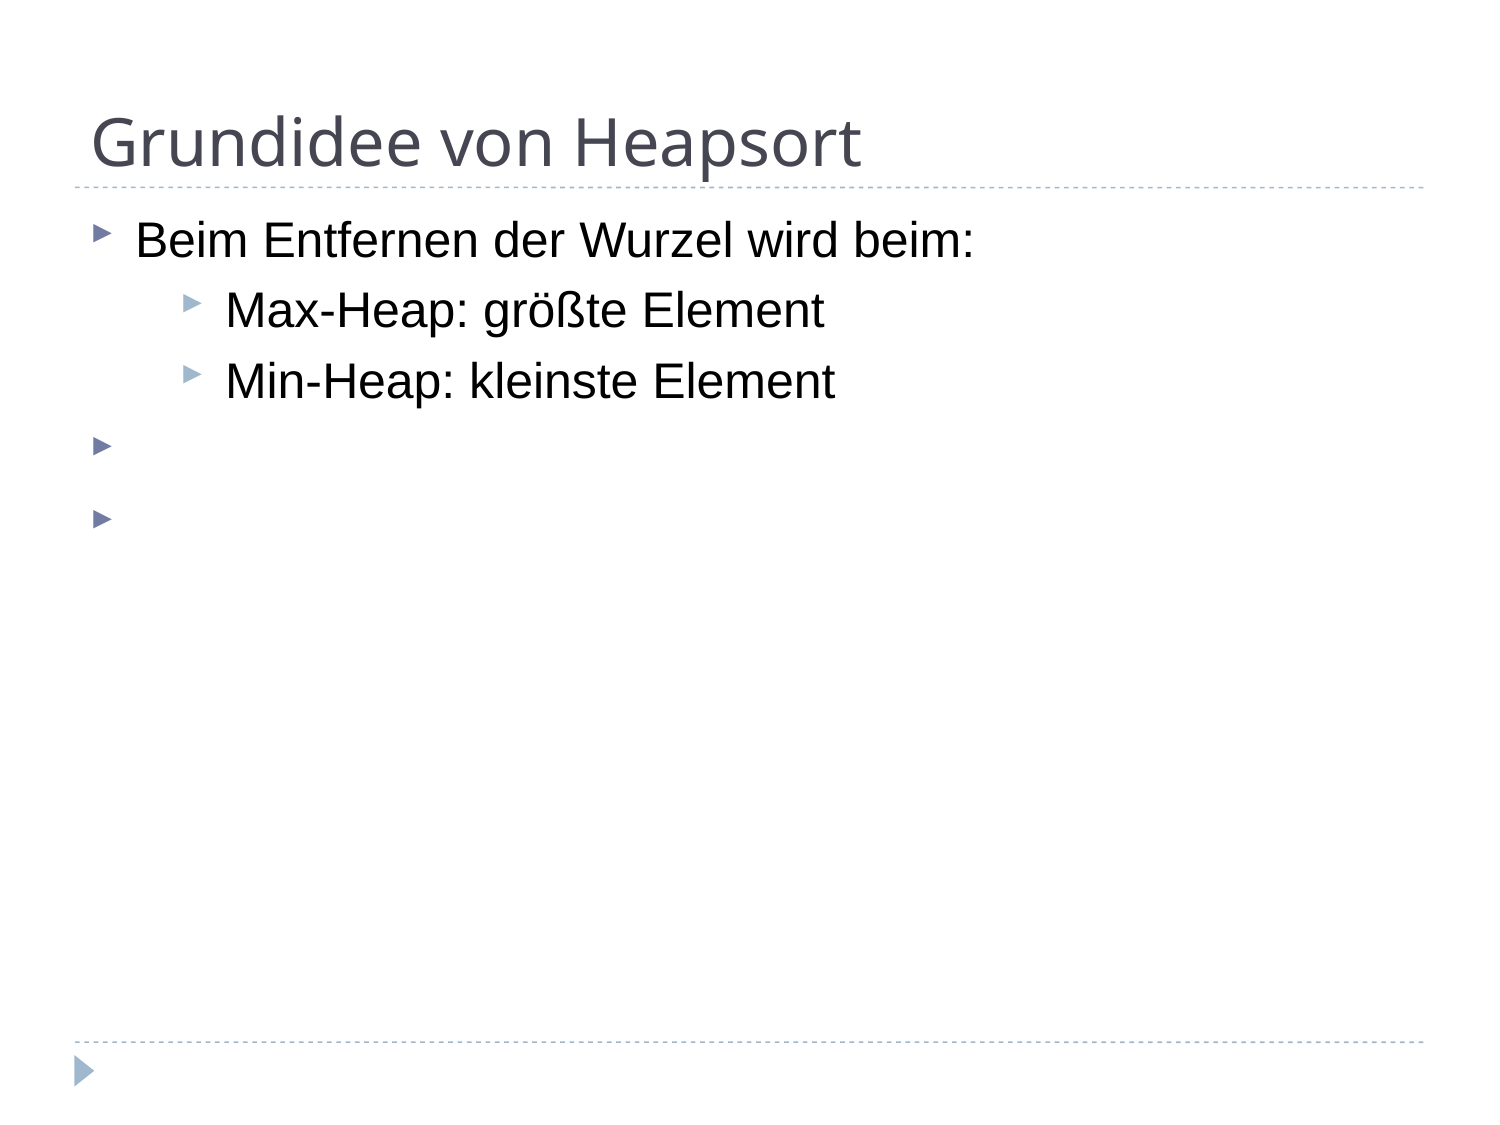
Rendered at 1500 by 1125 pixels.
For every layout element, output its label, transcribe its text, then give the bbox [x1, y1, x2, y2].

list Beim Entfernen der Wurzel wird beim: Max-Heap: größte Element Min-Heap: kleinste Element [75, 200, 1426, 1011]
title Grundidee von Heapsort [75, 24, 1426, 188]
